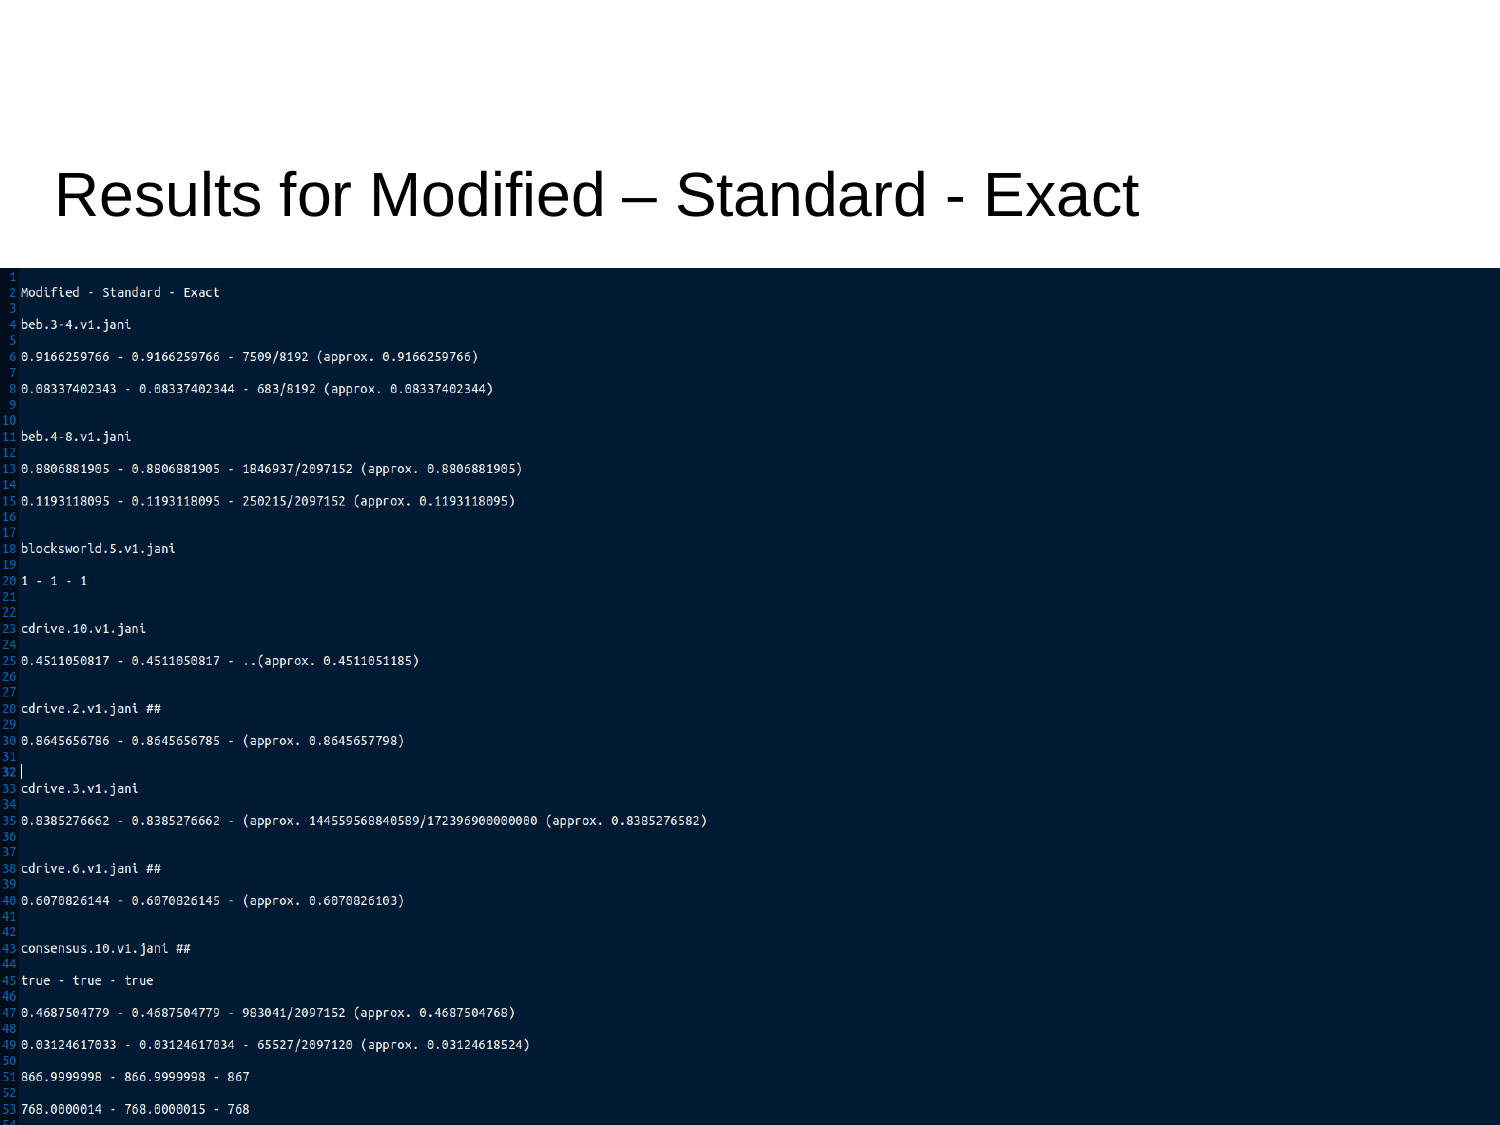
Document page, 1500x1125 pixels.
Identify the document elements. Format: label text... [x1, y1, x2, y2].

picture [0, 268, 1500, 1125]
text_box Results for Modified – Standard - Exact [39, 124, 1420, 268]
